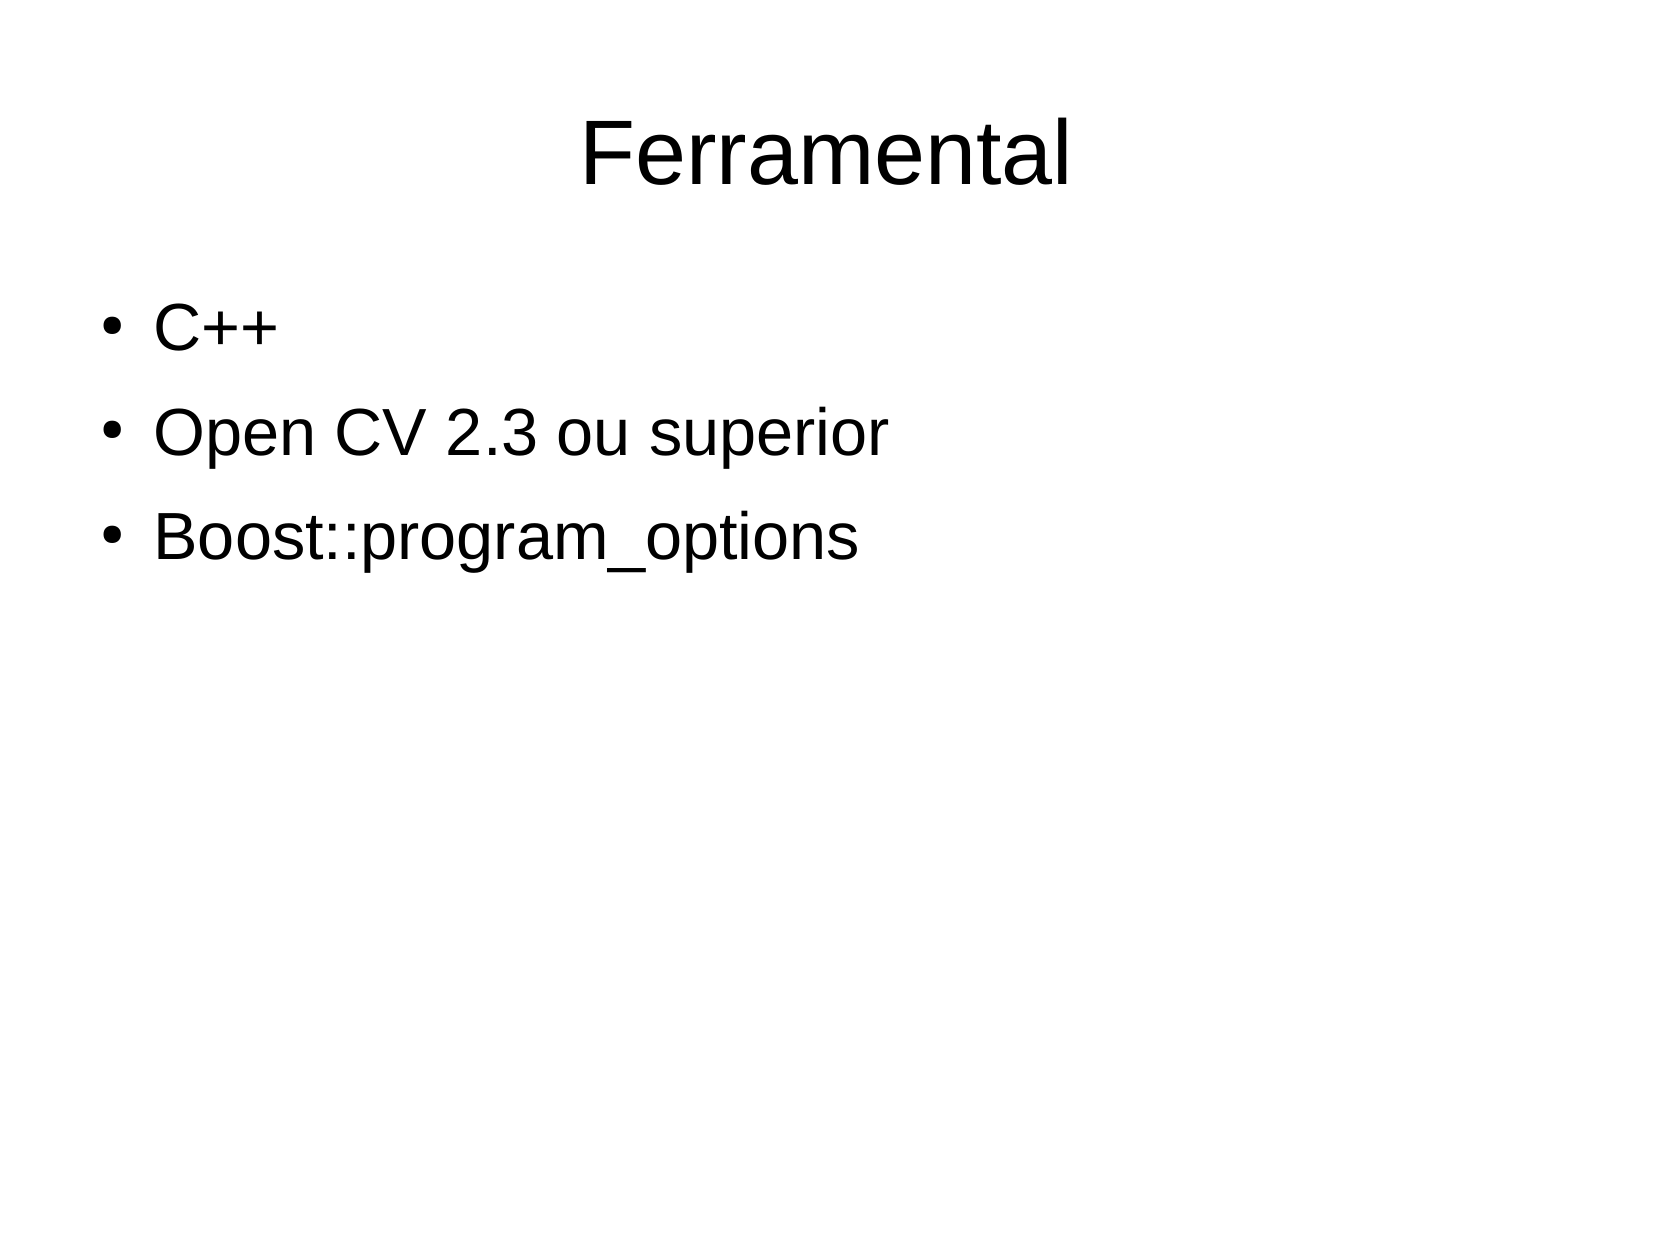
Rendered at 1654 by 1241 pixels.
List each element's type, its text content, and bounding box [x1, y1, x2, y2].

list C++ Open CV 2.3 ou superior Boost::program_options [82, 290, 1538, 1010]
title Ferramental [82, 49, 1571, 257]
